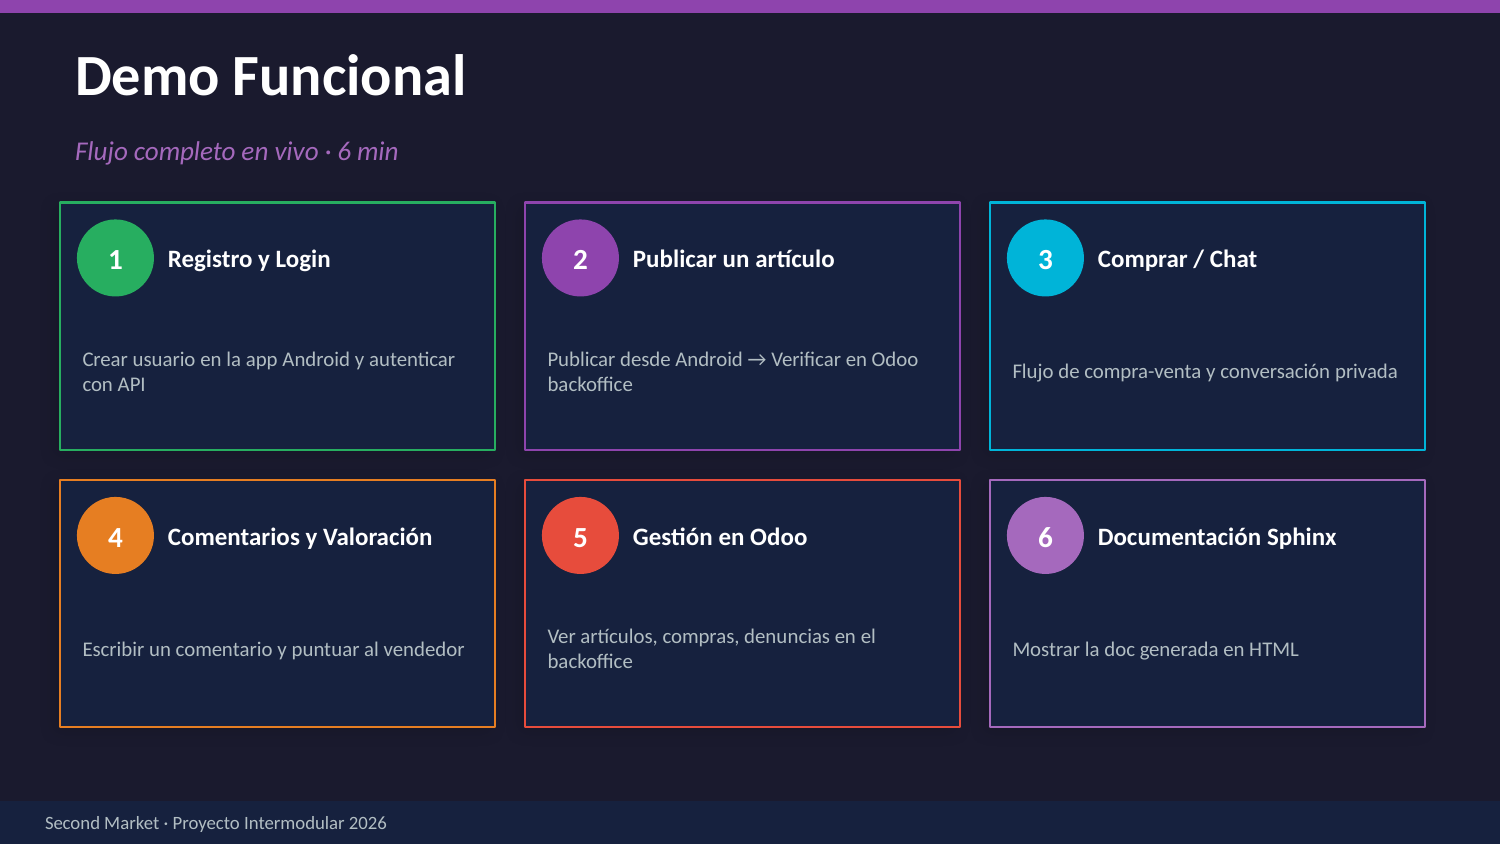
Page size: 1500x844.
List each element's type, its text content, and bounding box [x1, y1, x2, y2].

text_box [0, 0, 1500, 12]
text_box 1 [77, 220, 153, 296]
text_box Demo Funcional [74, 26, 1425, 117]
text_box 3 [1007, 220, 1083, 296]
text_box Crear usuario en la app Android y autenticar con API [82, 310, 480, 431]
text_box Ver artículos, compras, denuncias en el backoffice [547, 587, 945, 708]
text_box Escribir un comentario y puntuar al vendedor [82, 587, 480, 708]
text_box 4 [77, 497, 153, 573]
text_box Mostrar la doc generada en HTML [1012, 587, 1410, 708]
text_box Publicar desde Android → Verificar en Odoo backoffice [547, 310, 945, 431]
text_box Registro y Login [167, 220, 483, 296]
text_box [59, 480, 495, 728]
text_box [524, 480, 960, 728]
text_box Flujo de compra-venta y conversación privada [1012, 310, 1410, 431]
text_box [0, 802, 1500, 844]
text_box [989, 480, 1425, 728]
text_box Publicar un artículo [632, 220, 948, 296]
text_box 5 [542, 497, 618, 573]
text_box Second Market · Proyecto Intermodular 2026 [44, 805, 1455, 839]
text_box 6 [1007, 497, 1083, 573]
text_box [524, 202, 960, 450]
text_box Comentarios y Valoración [167, 497, 483, 573]
text_box Documentación Sphinx [1097, 497, 1413, 573]
text_box Flujo completo en vivo · 6 min [74, 123, 1425, 176]
text_box [989, 202, 1425, 450]
text_box Comprar / Chat [1097, 220, 1413, 296]
text_box Gestión en Odoo [632, 497, 948, 573]
text_box 2 [542, 220, 618, 296]
text_box [59, 202, 495, 450]
